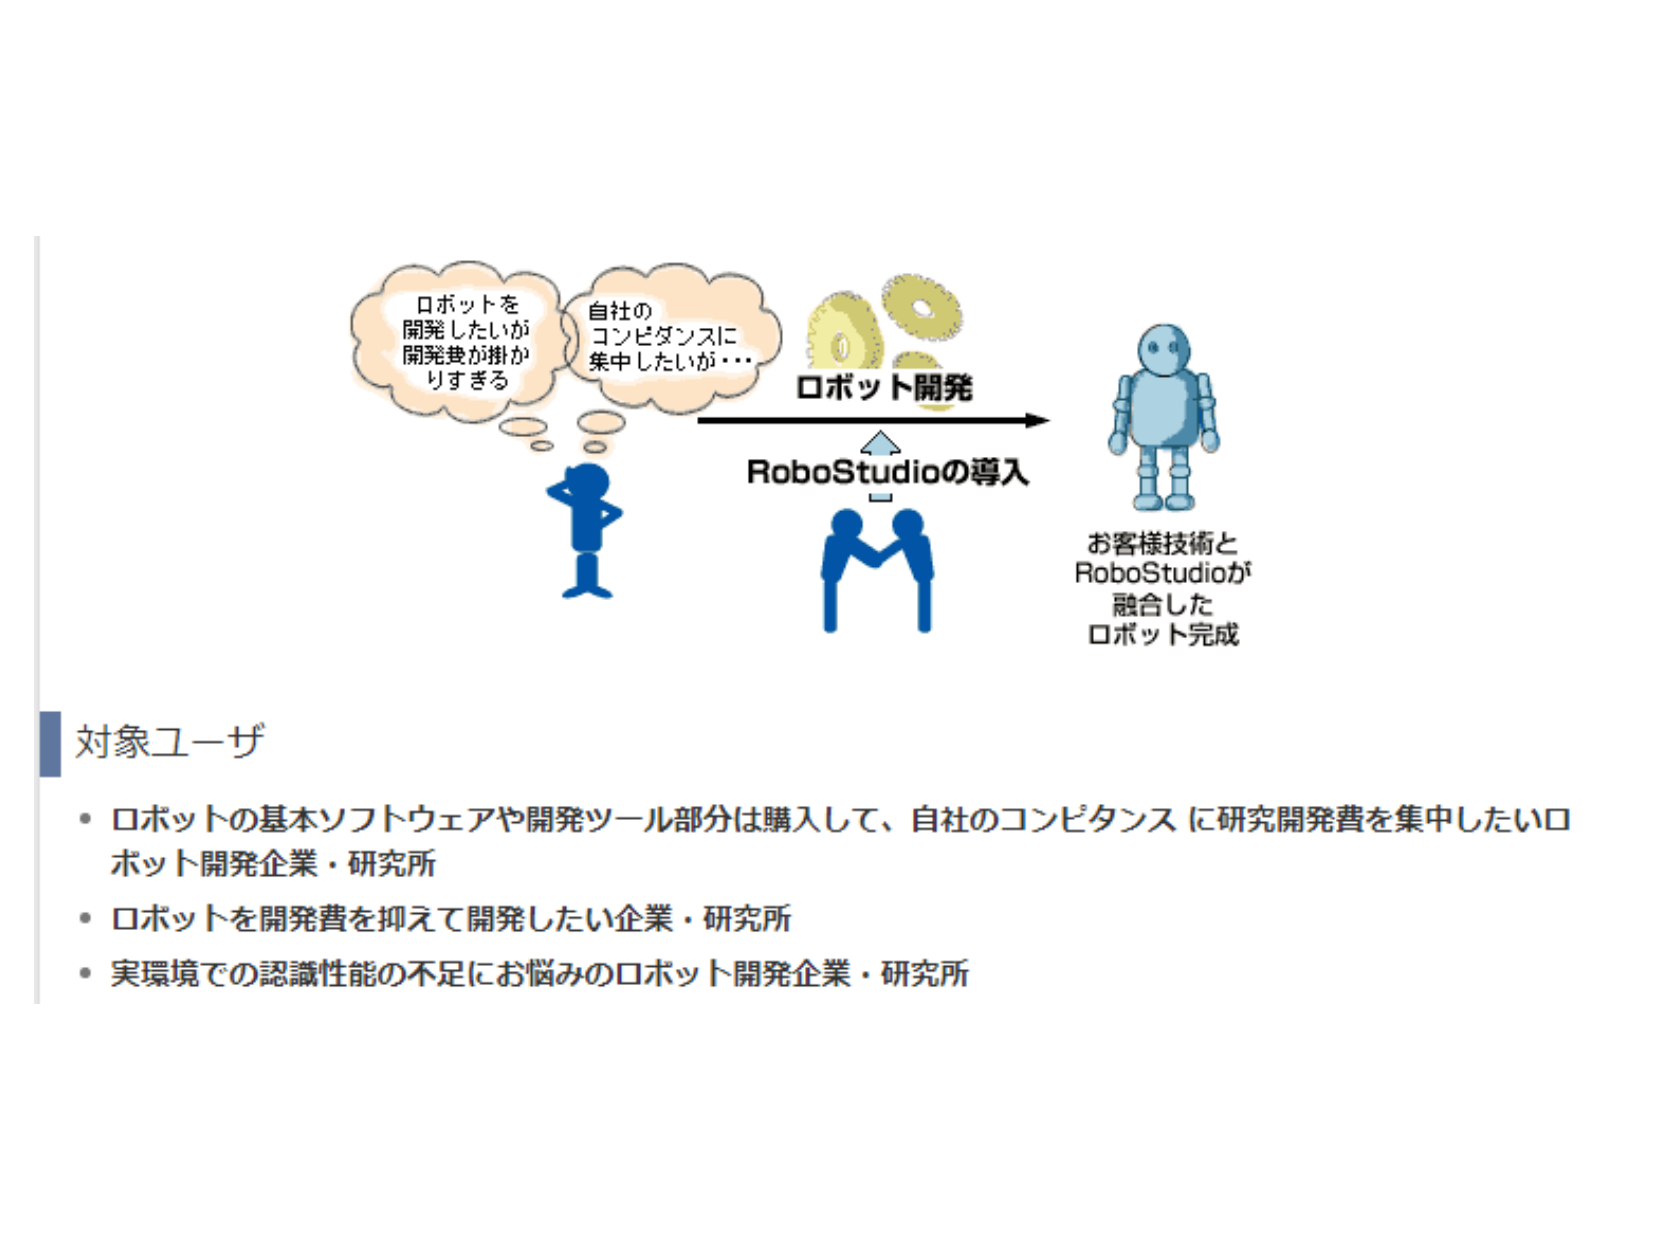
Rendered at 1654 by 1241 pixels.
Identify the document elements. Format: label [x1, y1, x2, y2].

picture [34, 236, 1591, 1004]
